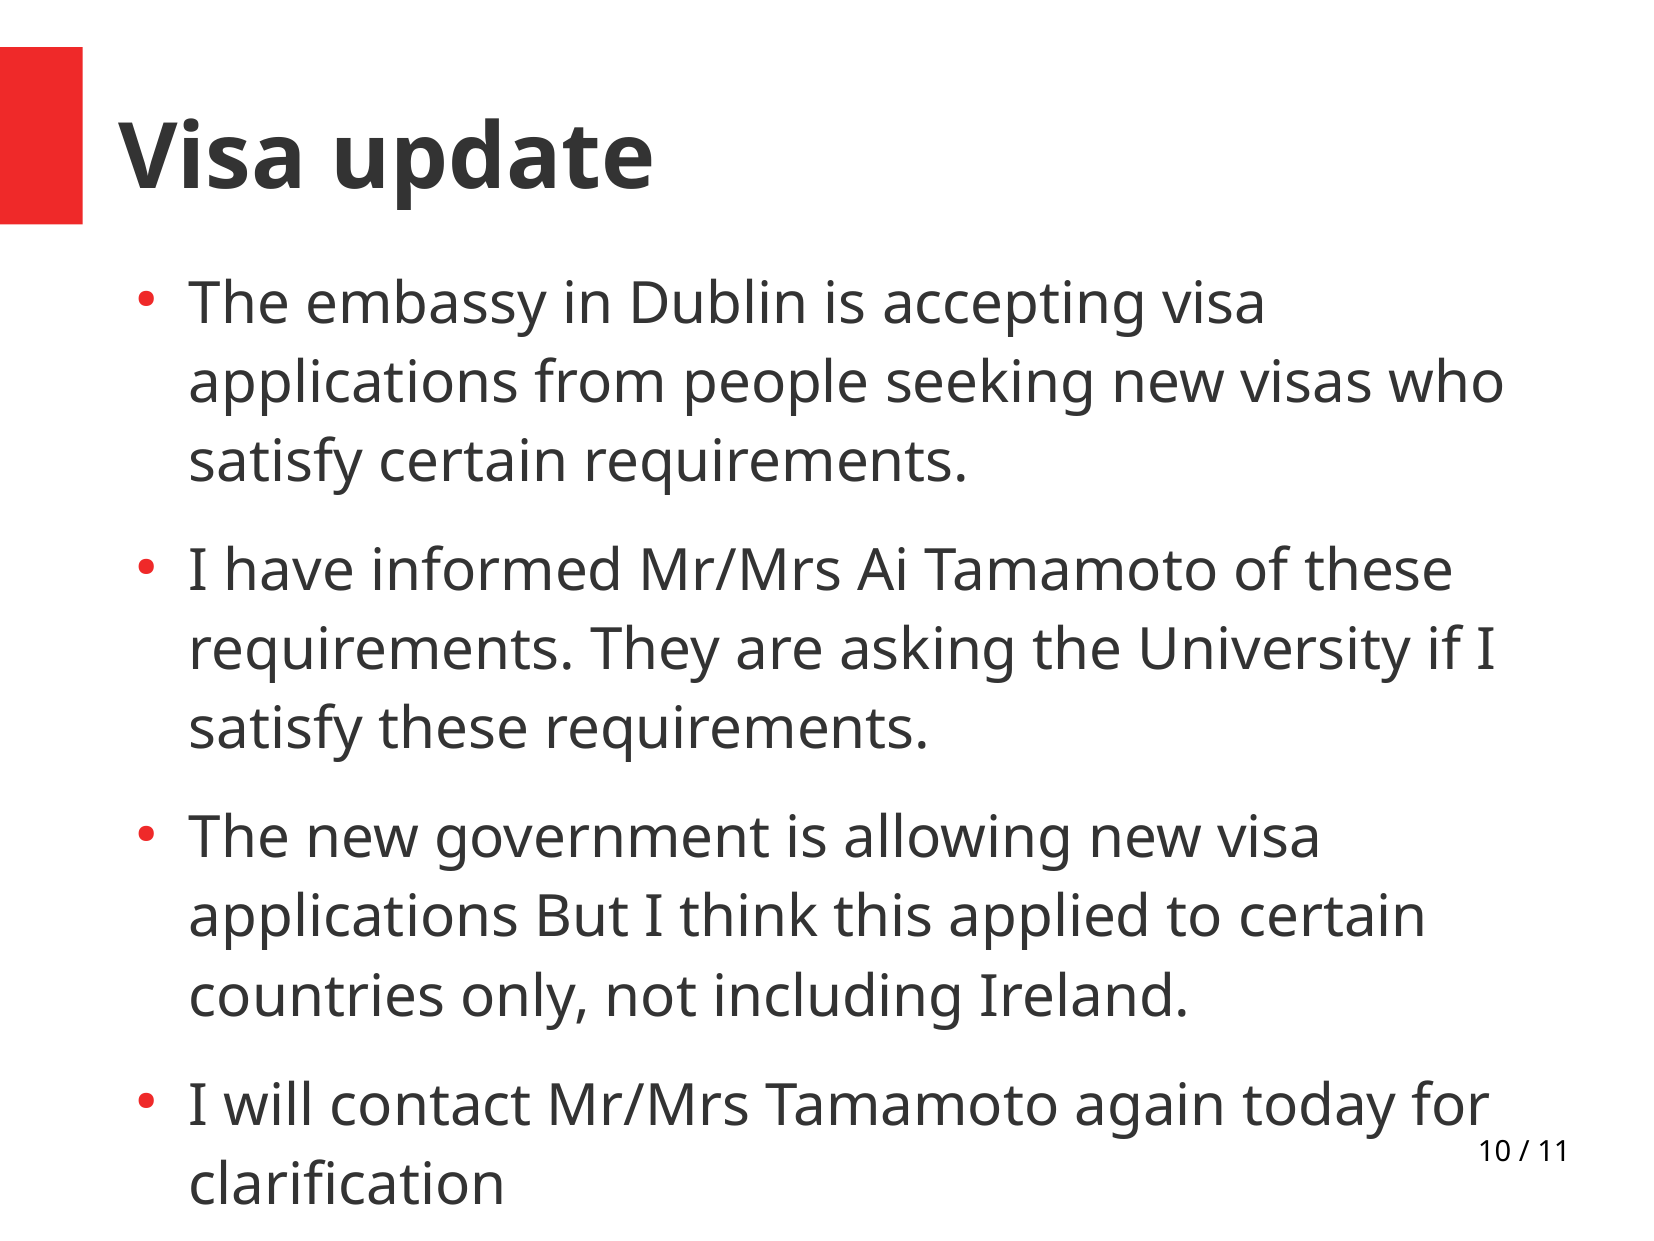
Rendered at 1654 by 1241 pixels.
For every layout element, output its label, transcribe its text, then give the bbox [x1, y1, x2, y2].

title Visa update [118, 49, 1571, 257]
list The embassy in Dublin is accepting visa applications from people seeking new visas who satisfy certain requirements. I have informed Mr/Mrs Ai Tamamoto of these requirements. They are asking the University if I satisfy these requirements. The new government is allowing new visa applications But I think this applied to certain countries only, not including Ireland. I will contact Mr/Mrs Tamamoto again today for clarification [118, 261, 1536, 981]
